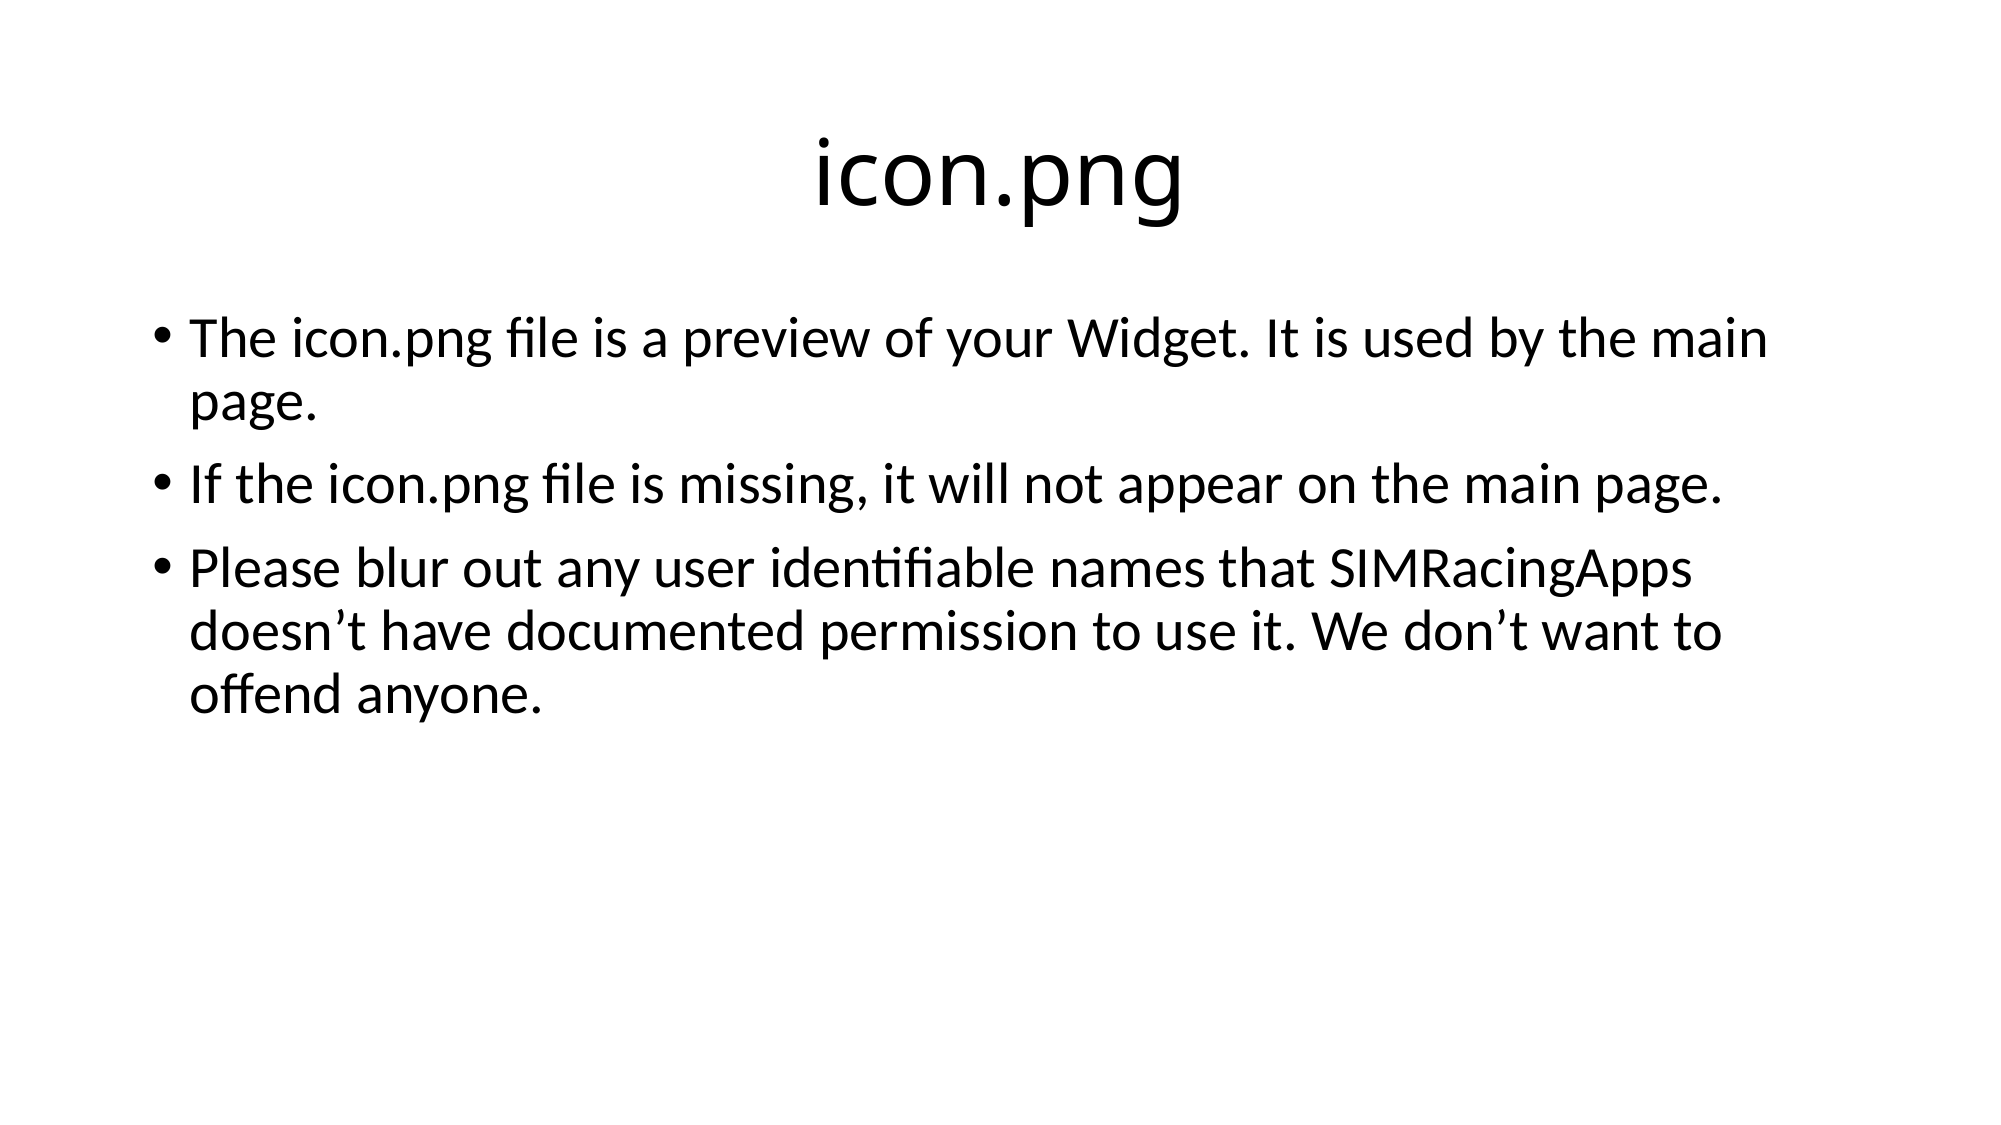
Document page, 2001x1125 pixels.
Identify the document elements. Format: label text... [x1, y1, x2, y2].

title icon.png [137, 59, 1863, 278]
list The icon.png file is a preview of your Widget. It is used by the main page. If the icon.png file is missing, it will not appear on the main page. Please blur out any user identifiable names that SIMRacingApps doesn’t have documented permission to use it. We don’t want to offend anyone. [137, 299, 1863, 1014]
